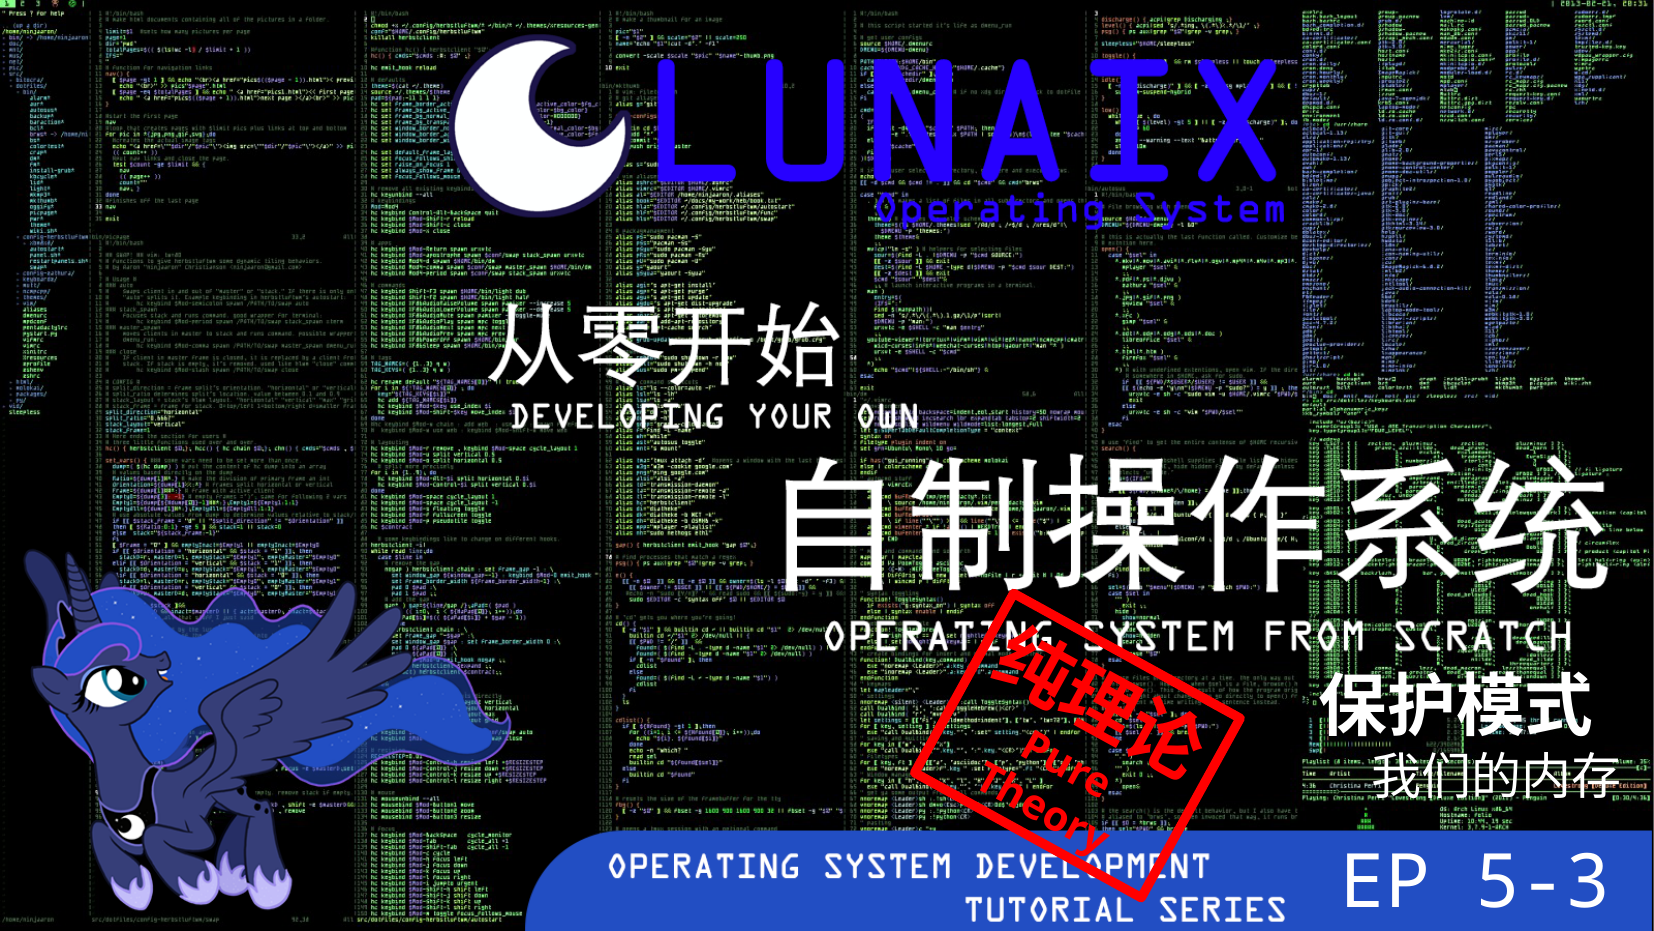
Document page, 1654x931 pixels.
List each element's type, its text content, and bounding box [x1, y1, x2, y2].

title 保护模式 [1263, 649, 1649, 756]
text_box 纯理论 Pure Theory [914, 593, 1241, 898]
text_box EP 5-3 [1325, 825, 1654, 931]
text_box 我们的内存 [1184, 744, 1637, 822]
picture [0, 0, 1654, 931]
